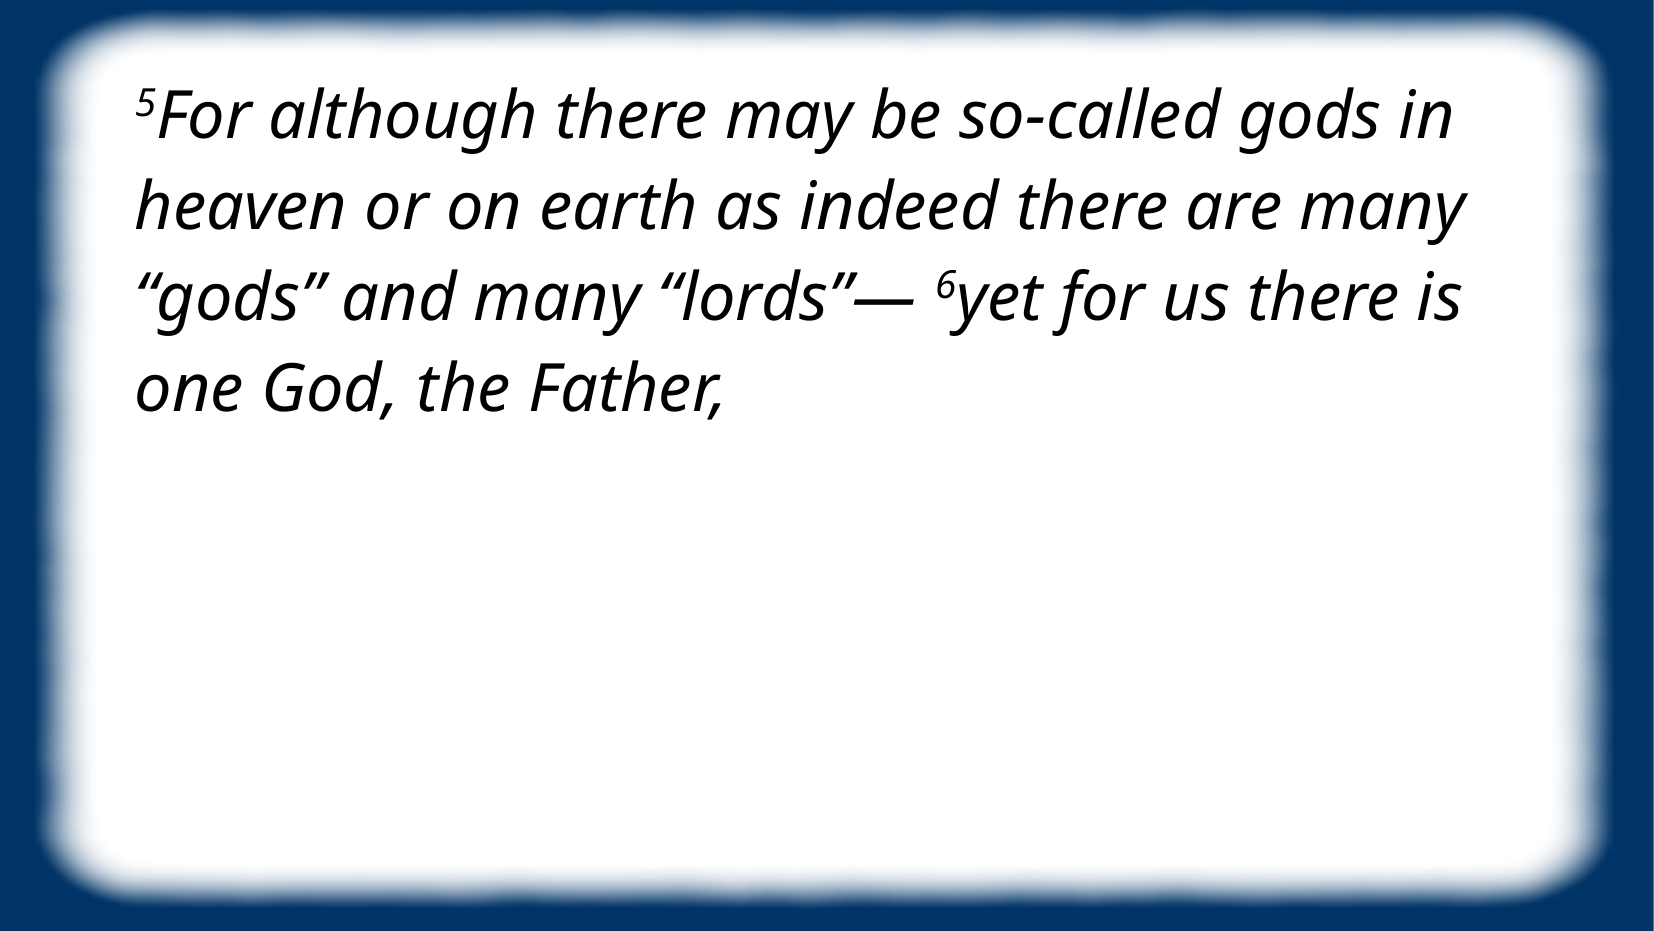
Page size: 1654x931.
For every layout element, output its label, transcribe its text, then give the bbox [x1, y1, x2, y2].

picture [0, 0, 1654, 931]
text_box 5For although there may be so-called gods in heaven or on earth as indeed there are many “gods” and many “lords”— 6yet for us there is one God, the Father, [120, 60, 1561, 451]
